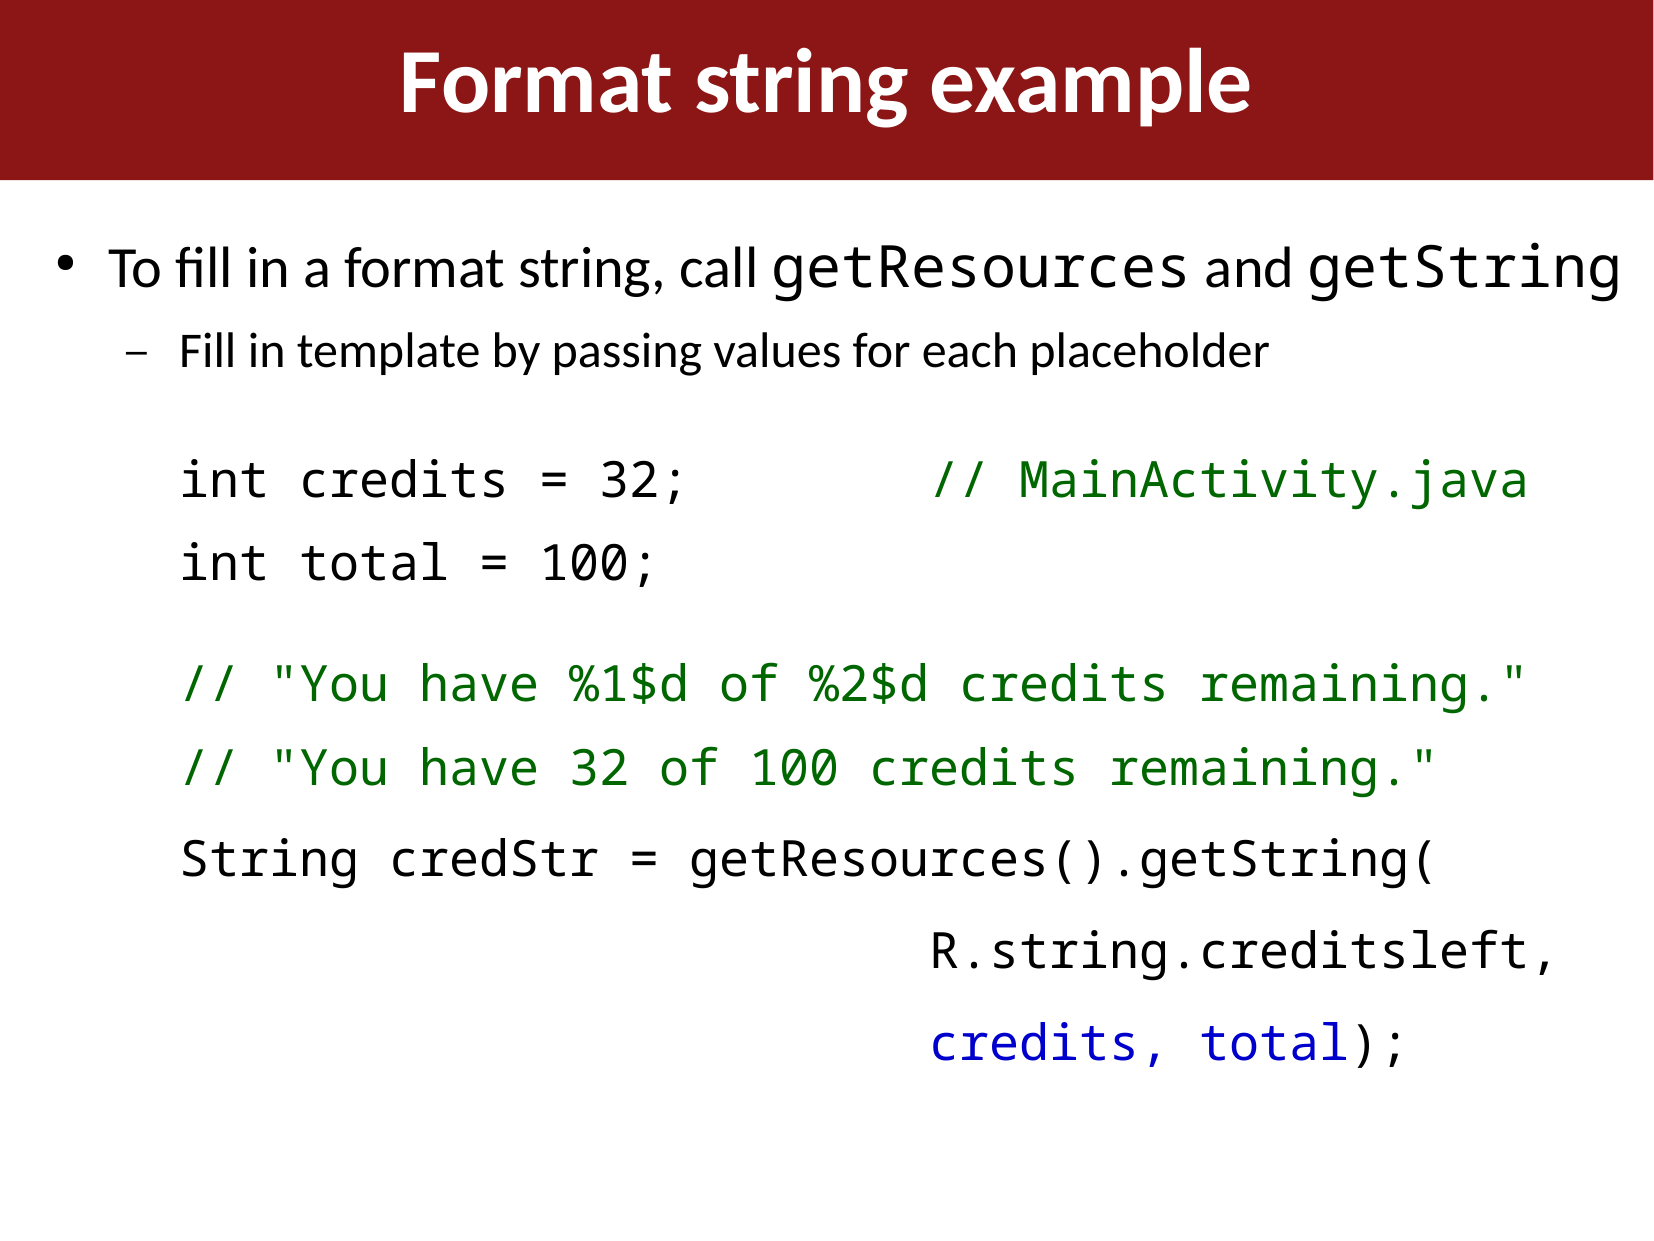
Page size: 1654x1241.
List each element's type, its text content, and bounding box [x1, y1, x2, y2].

list To fill in a format string, call getResources and getString Fill in template by passing values for each placeholder int credits = 32; // MainActivity.java int total = 100; // "You have %1$d of %2$d credits remaining." // "You have 32 of 100 credits remaining." String credStr = getResources().getString( R.string.creditsleft, credits, total); [37, 225, 1636, 1186]
title Format string example [0, 0, 1654, 181]
